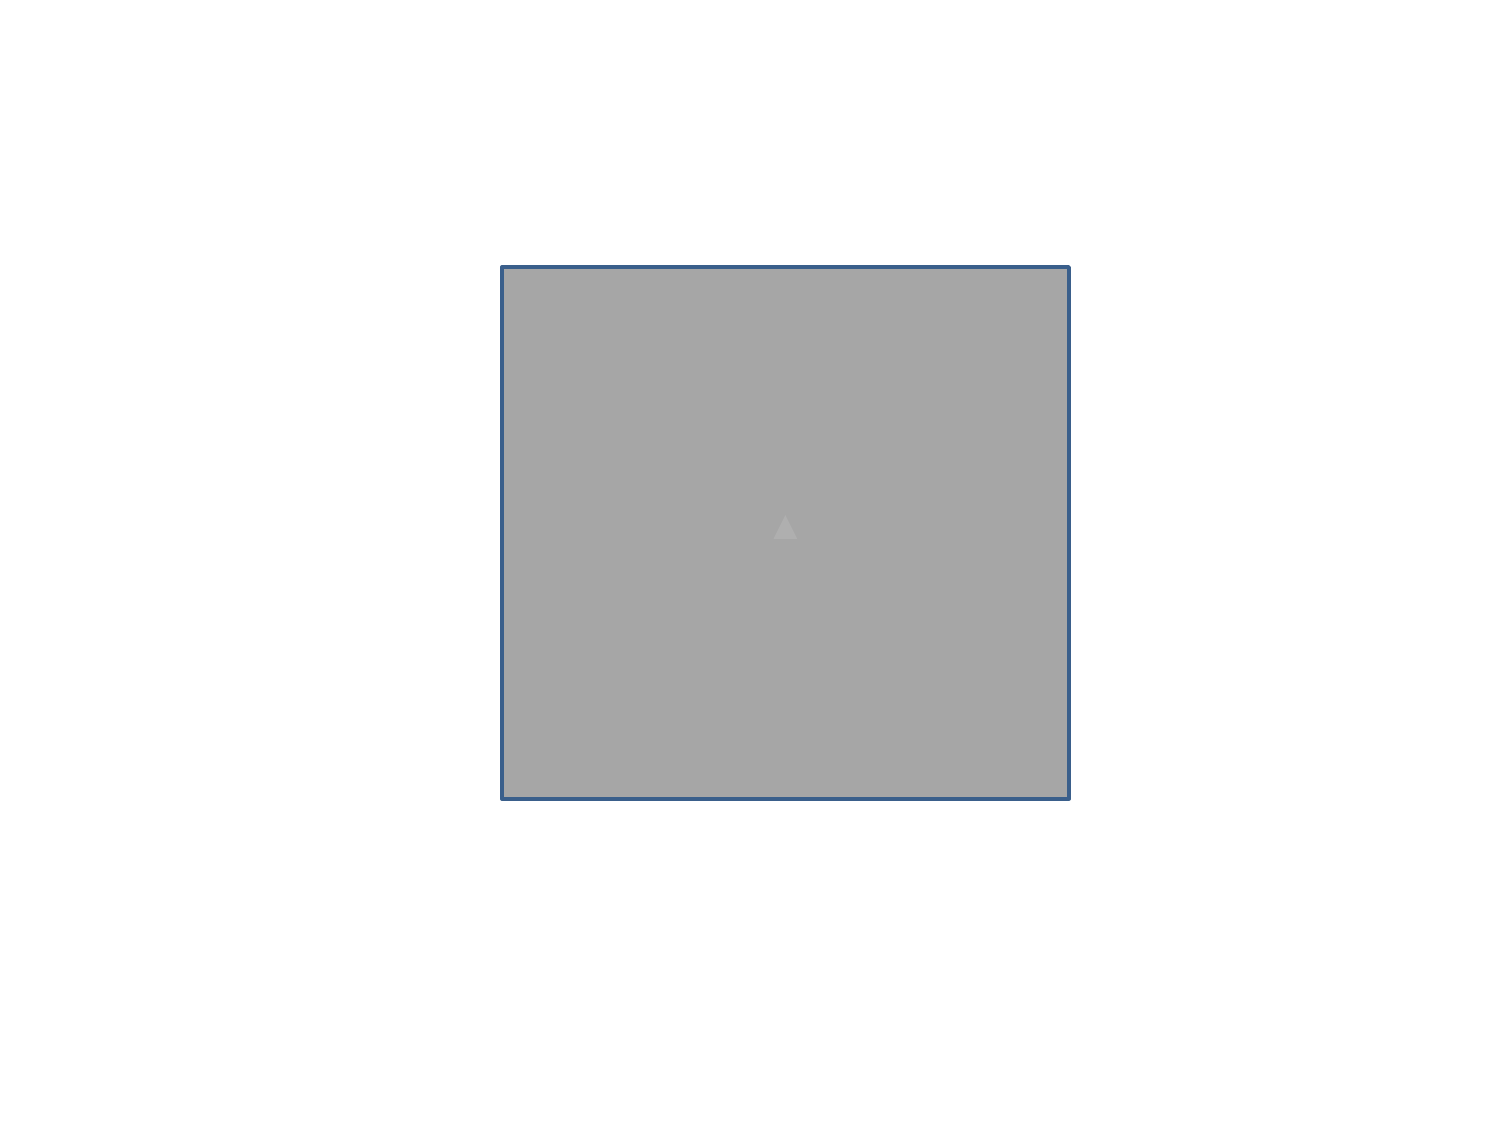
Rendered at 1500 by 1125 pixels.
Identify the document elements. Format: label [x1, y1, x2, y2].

text_box [501, 267, 1069, 799]
